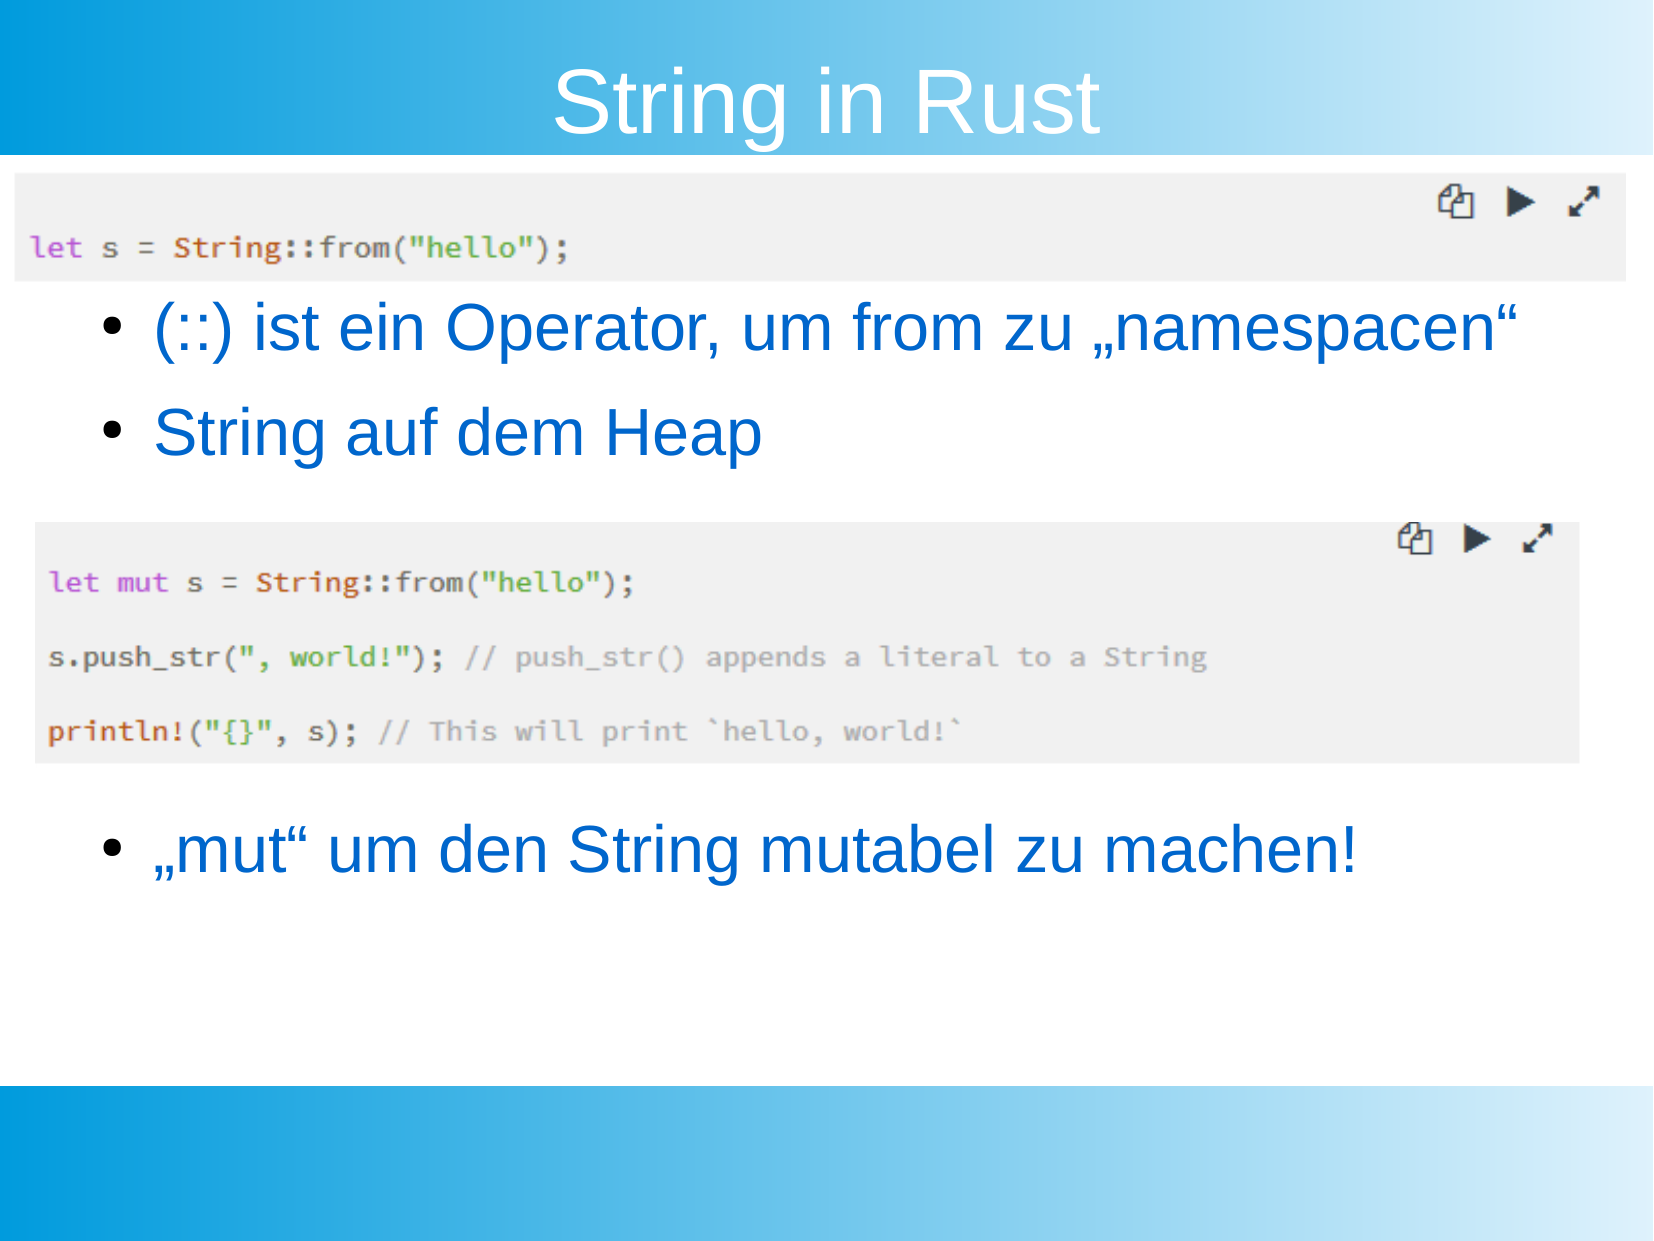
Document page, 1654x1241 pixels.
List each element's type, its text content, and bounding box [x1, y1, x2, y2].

list (::) ist ein Operator, um from zu „namespacen“ String auf dem Heap „mut“ um den String mutabel zu machen! [82, 290, 1571, 522]
title String in Rust [82, 49, 1571, 155]
list (::) ist ein Operator, um from zu „namespacen“ String auf dem Heap „mut“ um den String mutabel zu machen! [82, 768, 1571, 1010]
picture [35, 522, 1582, 768]
picture [11, 165, 1626, 284]
